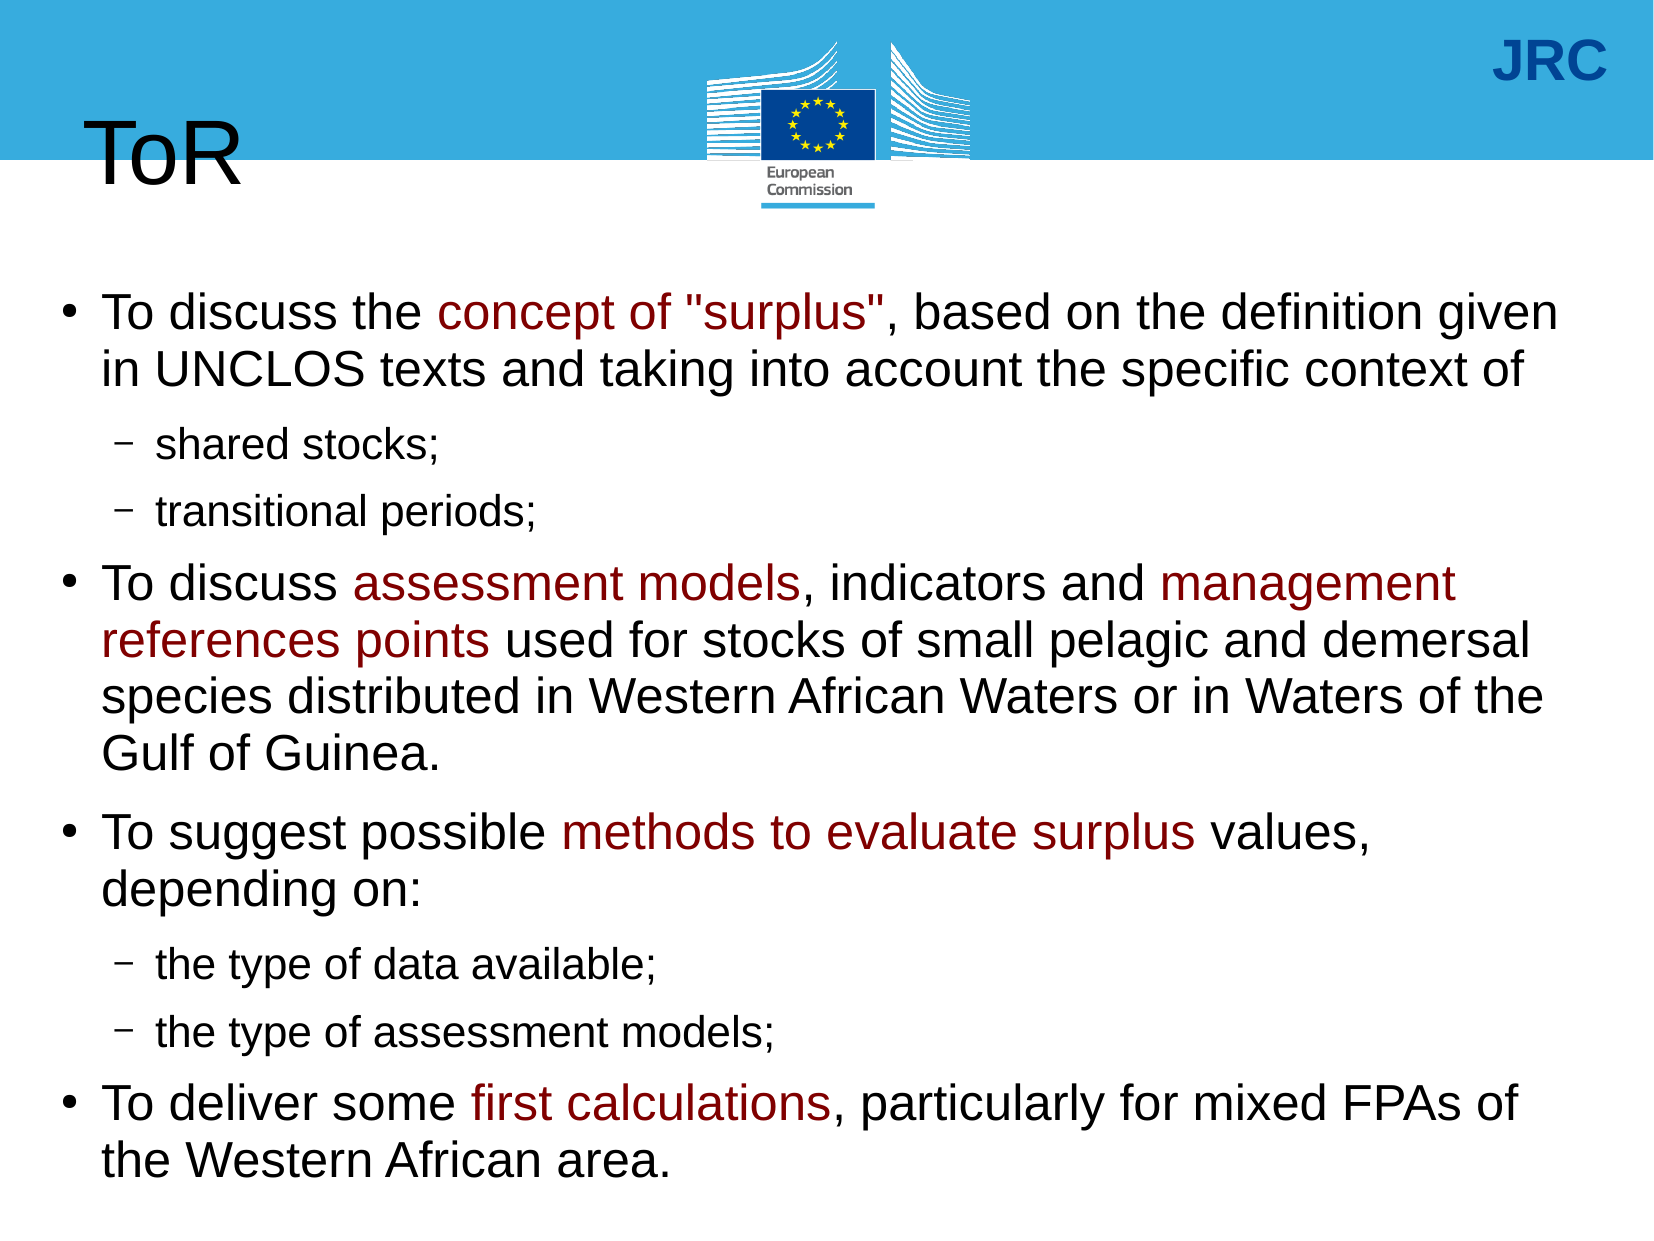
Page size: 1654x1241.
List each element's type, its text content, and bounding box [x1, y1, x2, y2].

text_box JRC [1470, 22, 1631, 94]
list To discuss the concept of "surplus", based on the definition given in UNCLOS texts and taking into account the specific context of shared stocks; transitional periods; To discuss assessment models, indicators and management references points used for stocks of small pelagic and demersal species distributed in Western African Waters or in Waters of the Gulf of Guinea. To suggest possible methods to evaluate surplus values, depending on: the type of data available; the type of assessment models; To deliver some first calculations, particularly for mixed FPAs of the Western African area. [47, 283, 1583, 1205]
picture [707, 41, 970, 49]
text_box [0, 0, 1653, 160]
title ToR [82, 49, 1571, 257]
